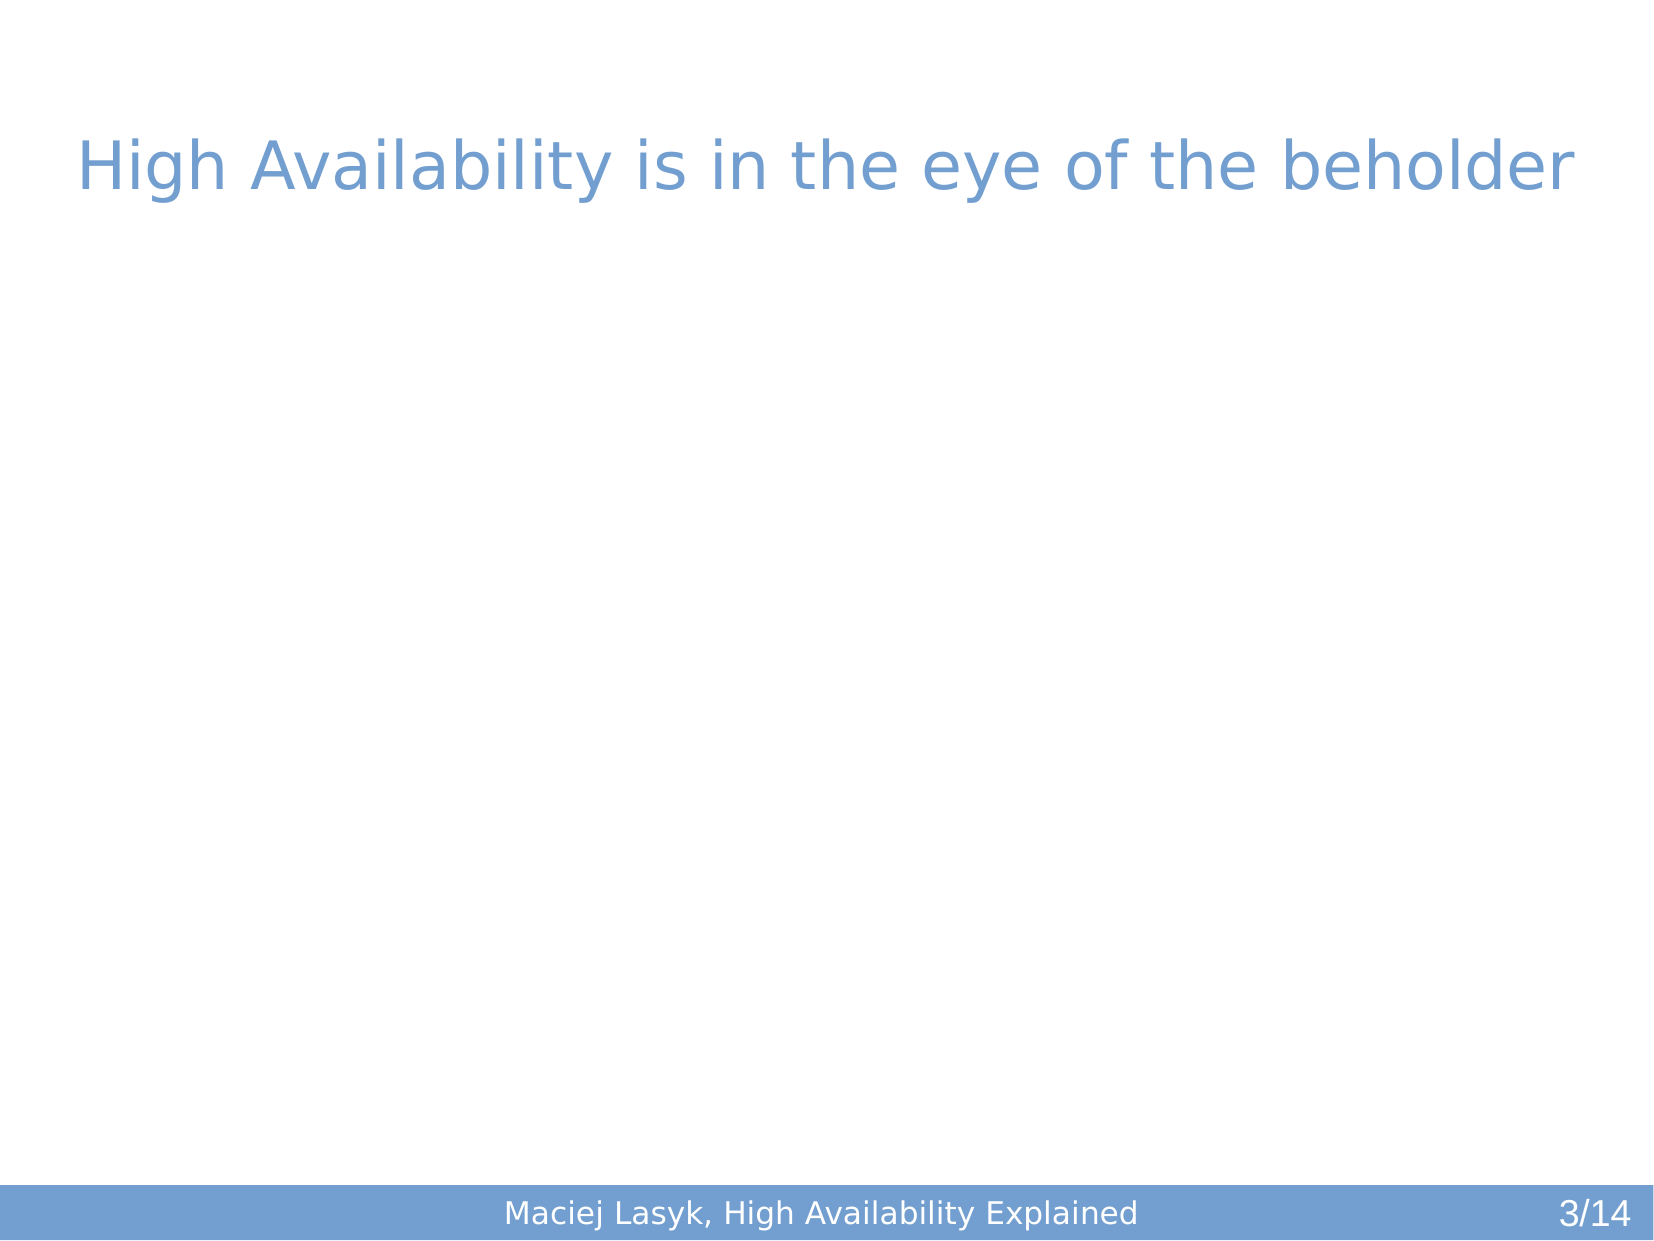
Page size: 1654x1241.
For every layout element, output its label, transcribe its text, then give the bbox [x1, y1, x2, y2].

text_box High Availability is in the eye of the beholder [61, 120, 1593, 213]
text_box Maciej Lasyk, High Availability Explained [489, 1188, 1165, 1240]
text_box [1647, 1185, 1654, 1241]
text_box 3/14 [1533, 1185, 1647, 1241]
text_box [0, 1185, 1533, 1241]
